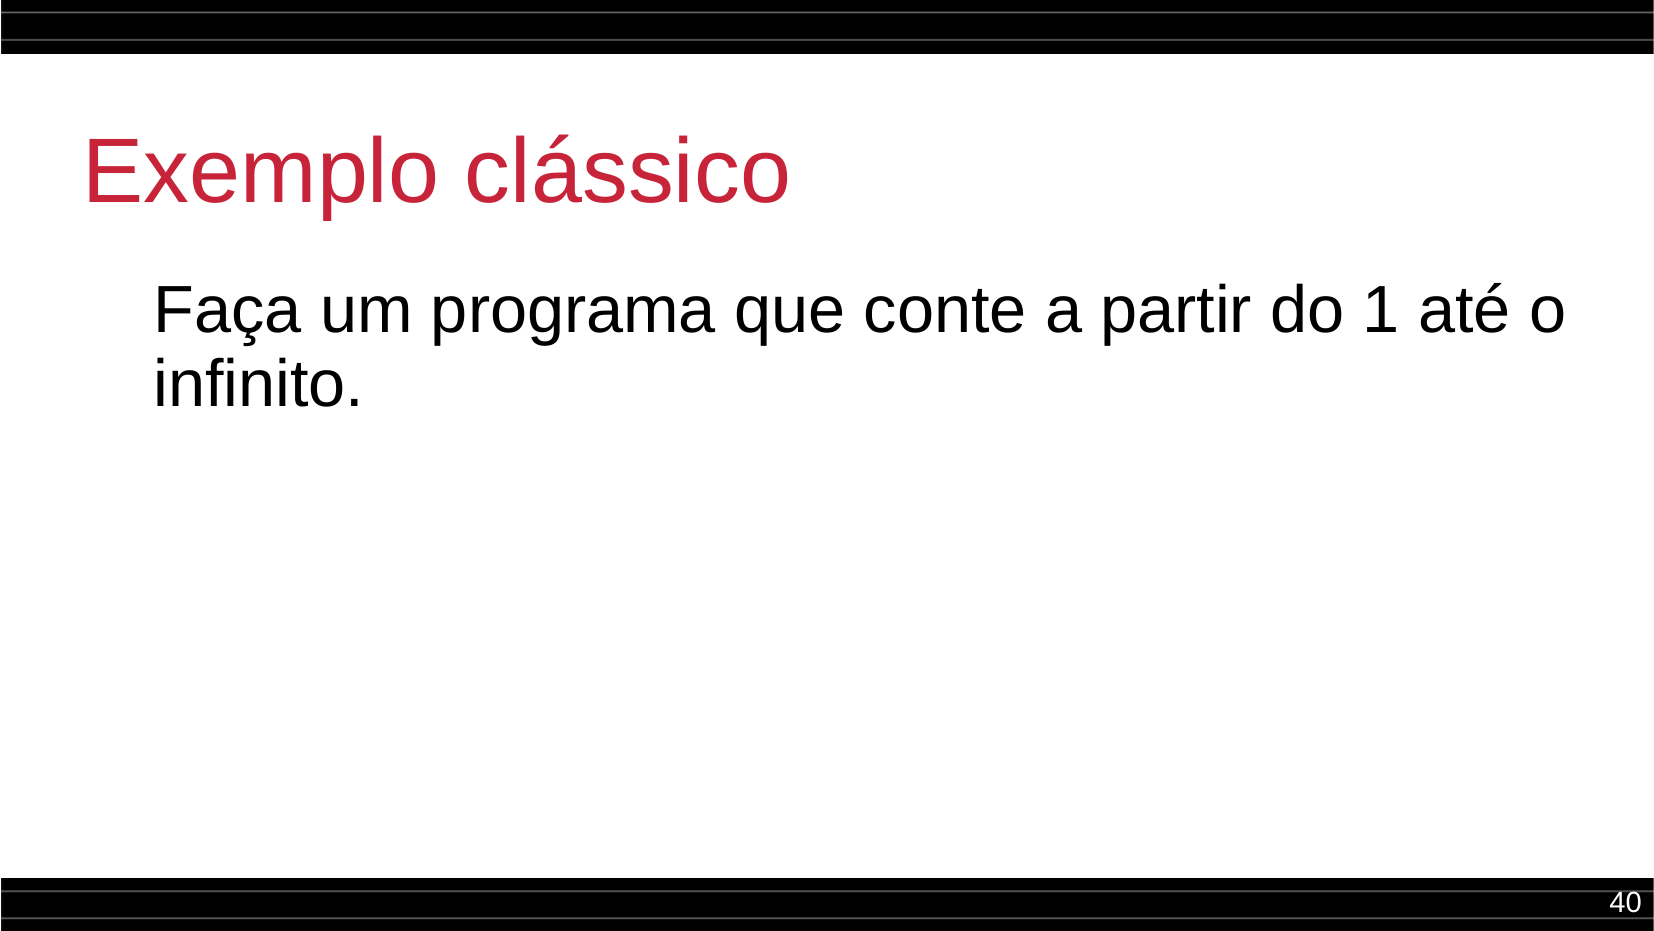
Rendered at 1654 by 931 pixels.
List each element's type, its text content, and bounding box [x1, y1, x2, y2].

title Exemplo clássico [82, 92, 1571, 249]
list Faça um programa que conte a partir do 1 até o infinito. [82, 271, 1571, 758]
picture [1, 0, 1654, 54]
picture [1, 878, 1654, 931]
